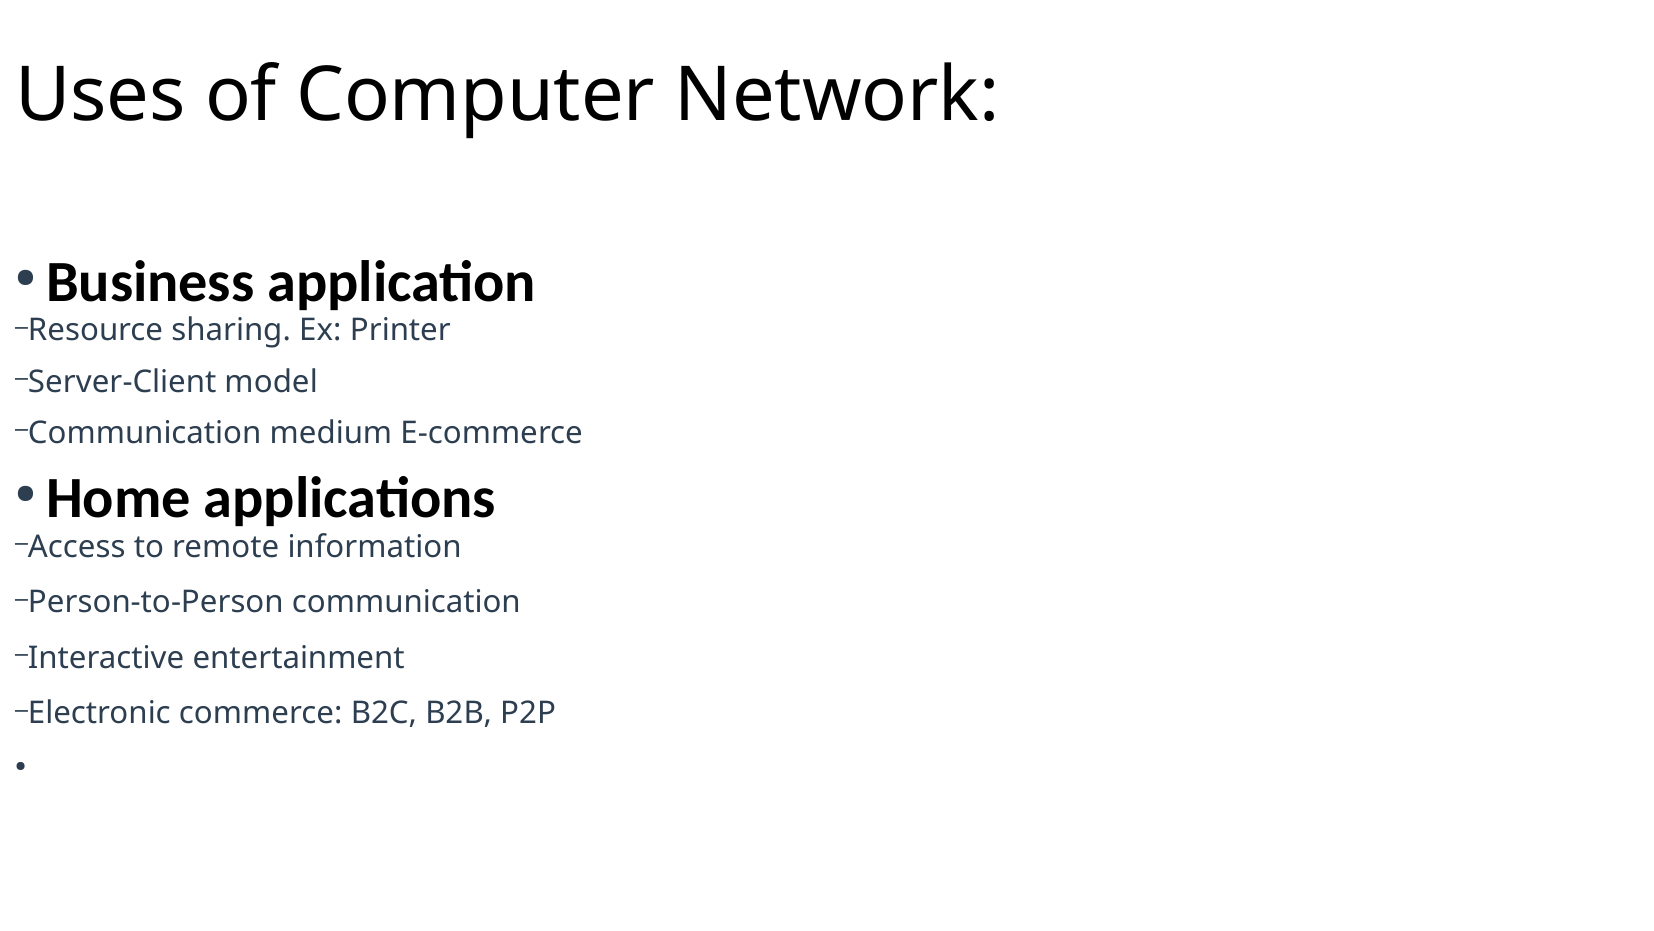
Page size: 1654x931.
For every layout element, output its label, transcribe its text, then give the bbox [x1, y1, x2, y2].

title Uses of Computer Network: [0, 36, 1536, 155]
list Business application Resource sharing. Ex: Printer Server-Client model Communication medium E-commerce Home applications Access to remote information Person-to-Person communication Interactive entertainment Electronic commerce: B2C, B2B, P2P [0, 243, 1536, 864]
